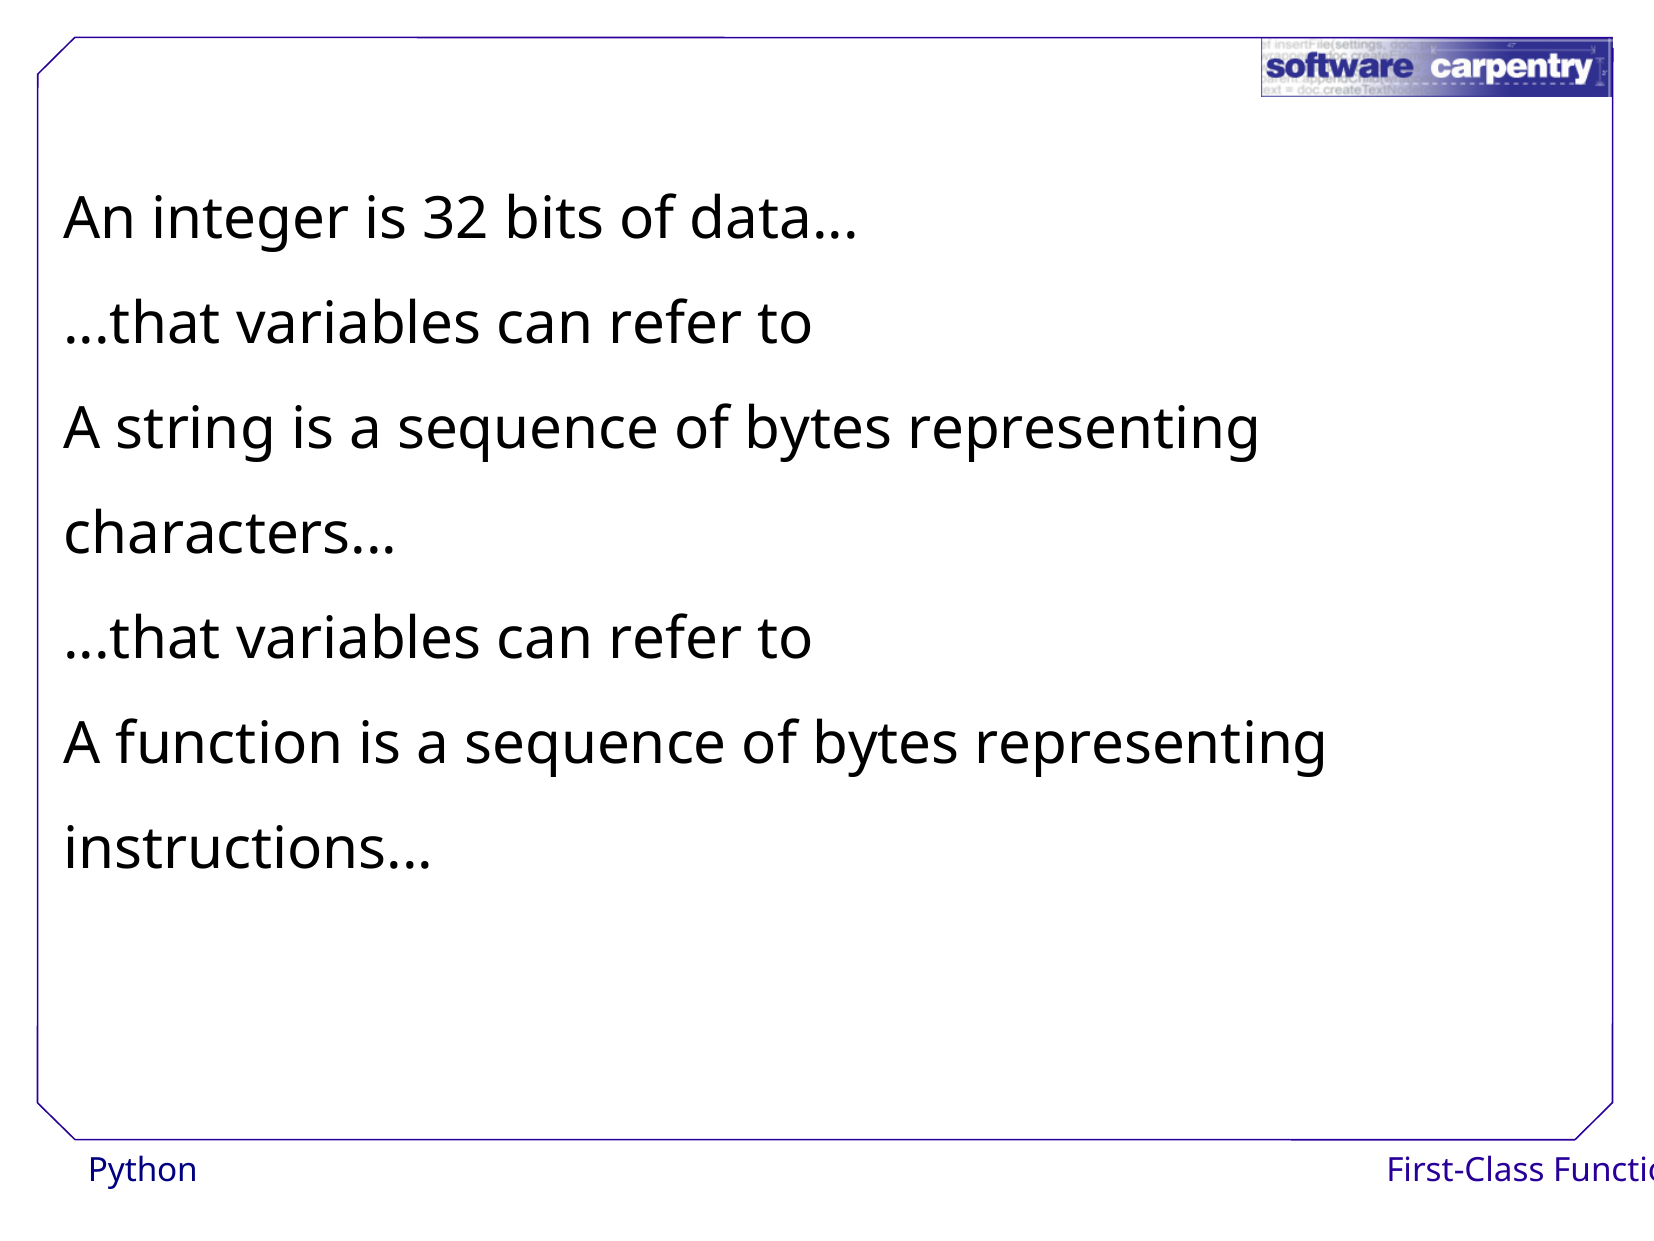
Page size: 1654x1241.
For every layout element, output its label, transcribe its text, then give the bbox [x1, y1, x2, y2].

text_box An integer is 32 bits of data... ...that variables can refer to A string is a sequence of bytes representing characters... ...that variables can refer to A function is a sequence of bytes representing instructions... [48, 138, 1494, 889]
picture [1261, 39, 1613, 97]
